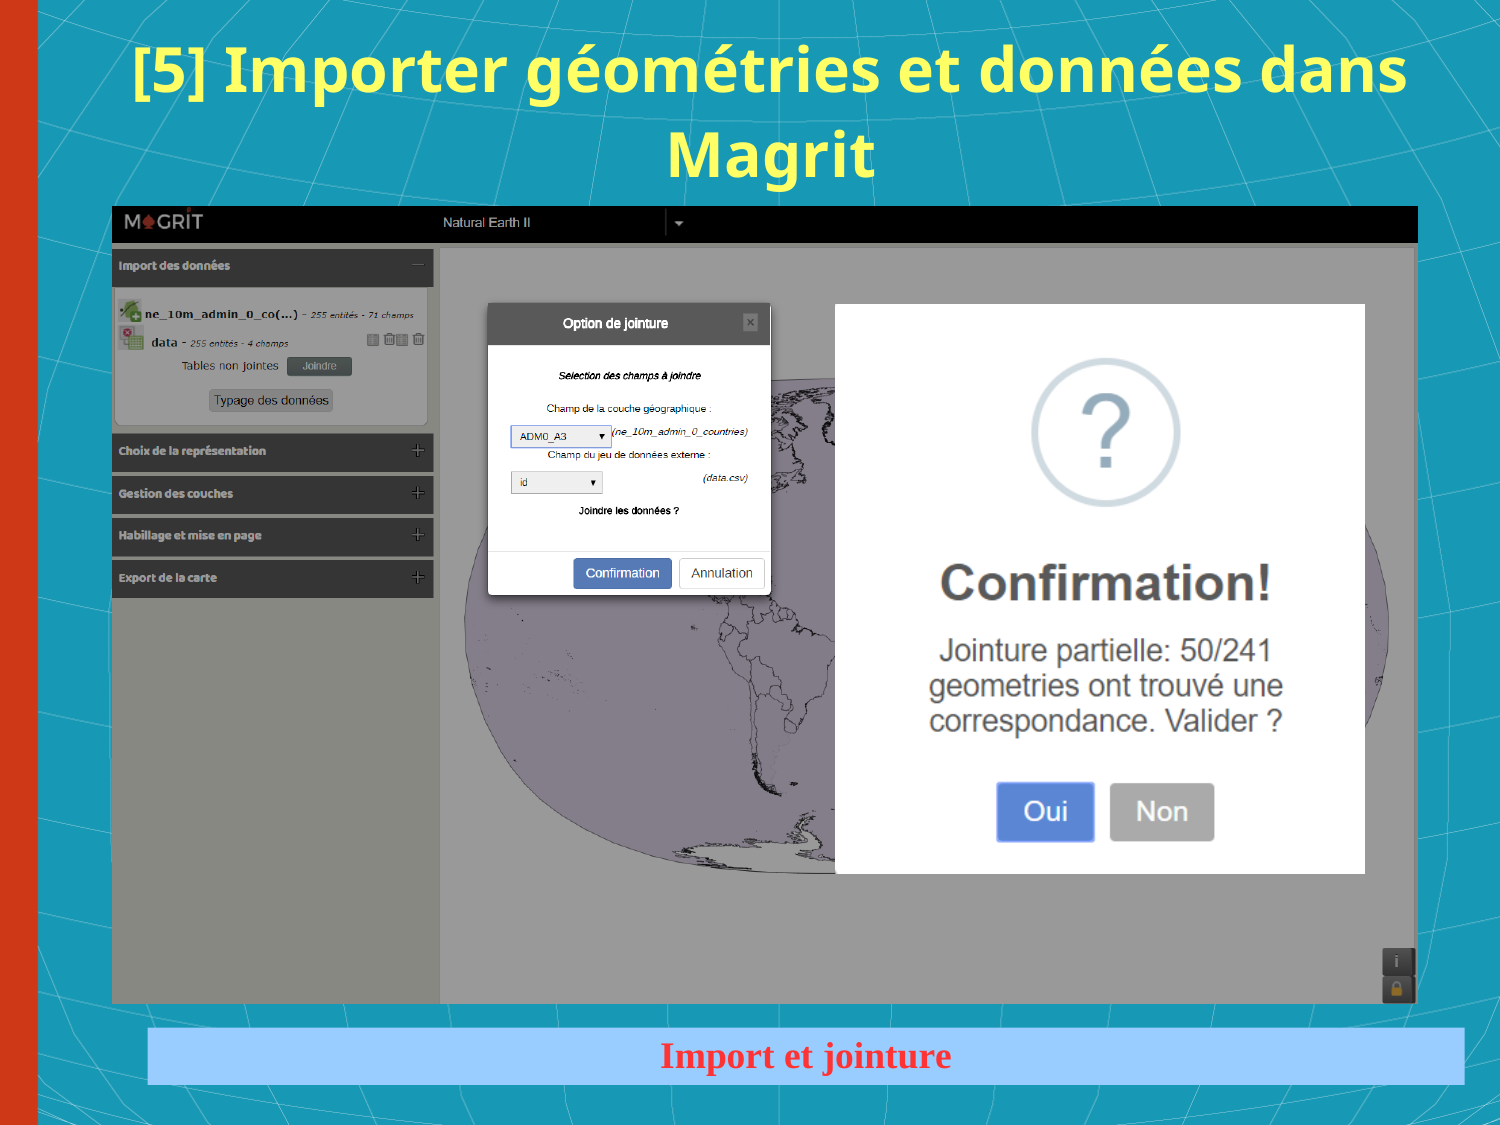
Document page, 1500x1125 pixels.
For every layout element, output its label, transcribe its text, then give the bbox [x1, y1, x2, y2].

title [5] Importer géométries et données dans Magrit [65, 32, 1477, 189]
text_box Import et jointure [147, 1027, 1465, 1085]
picture [0, 0, 1500, 1125]
